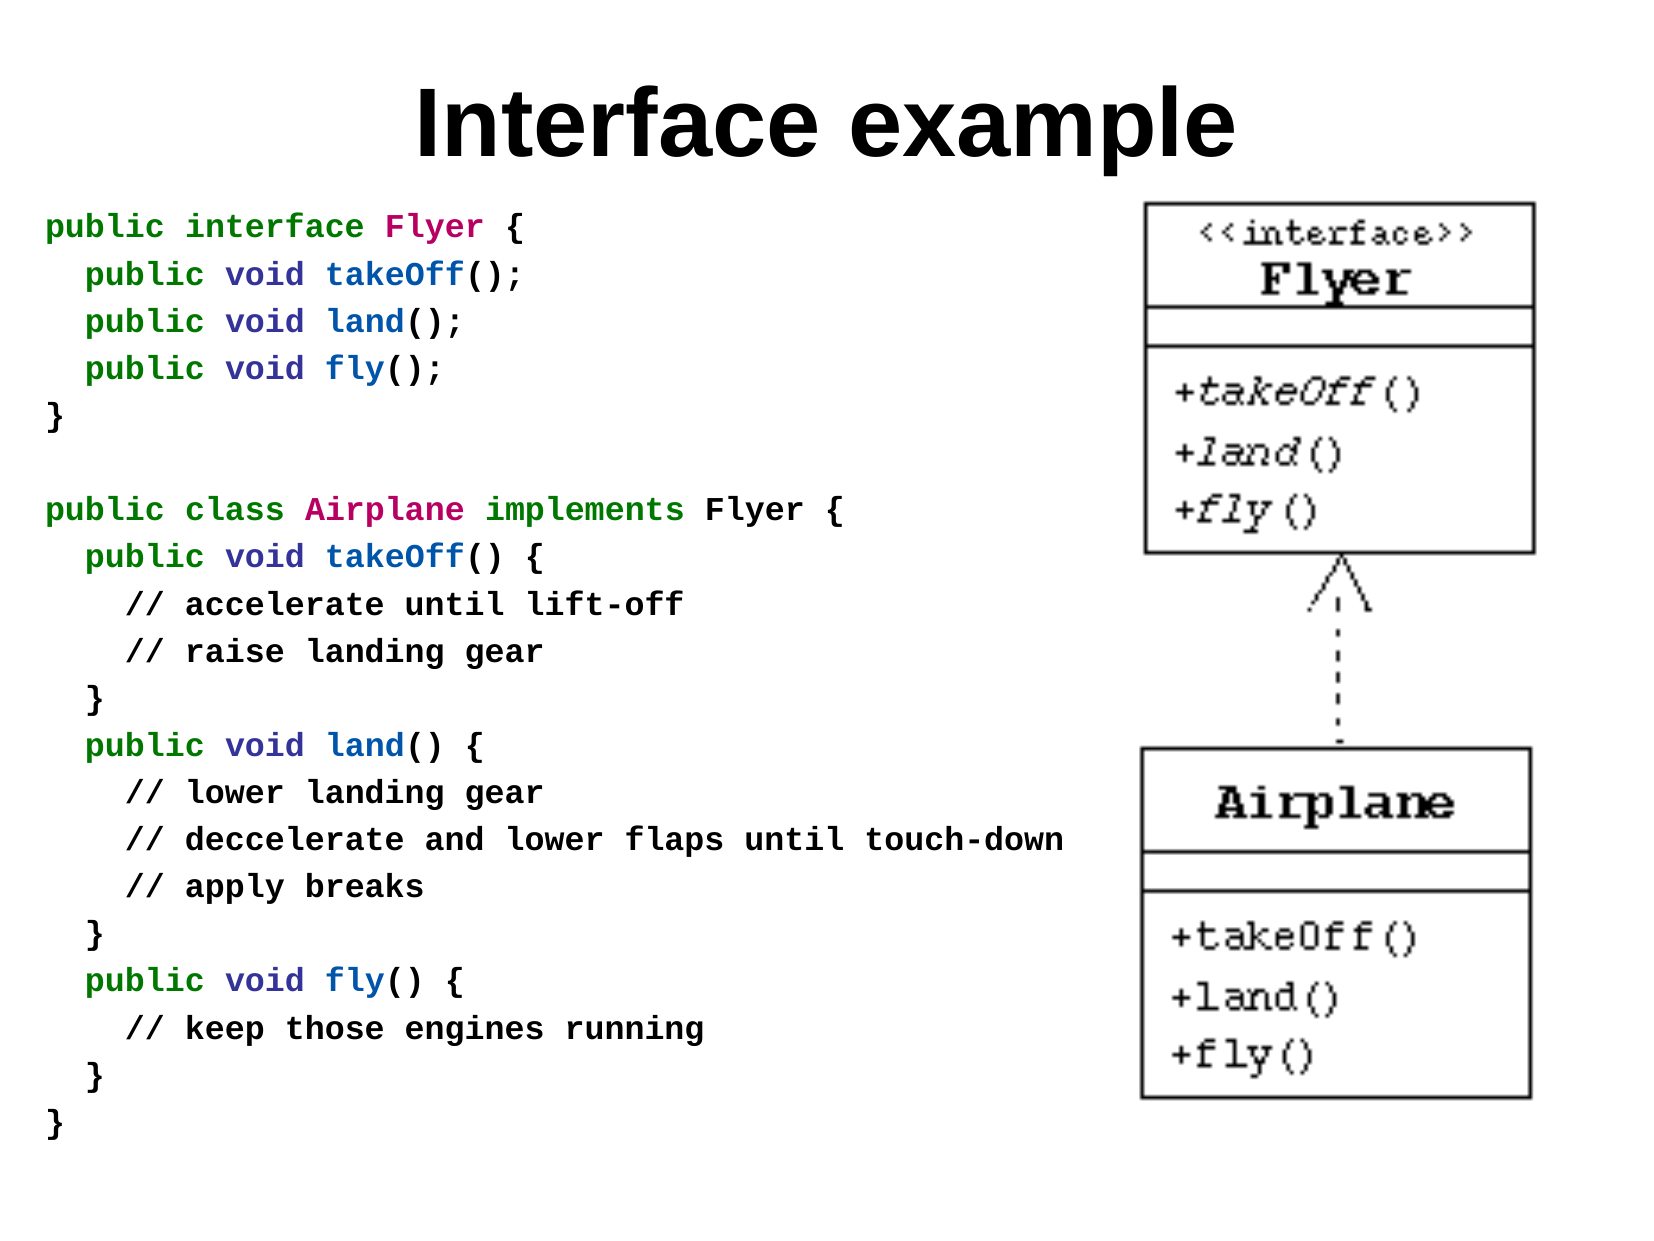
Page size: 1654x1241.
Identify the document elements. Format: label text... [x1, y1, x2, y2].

title Interface example [82, 67, 1571, 177]
picture [1106, 189, 1569, 1123]
list public interface Flyer { public void takeOff(); public void land(); public void fly(); } public class Airplane implements Flyer { public void takeOff() { // accelerate until lift-off // raise landing gear } public void land() { // lower landing gear // deccelerate and lower flaps until touch-down // apply breaks } public void fly() { // keep those engines running } } [44, 200, 1501, 1158]
